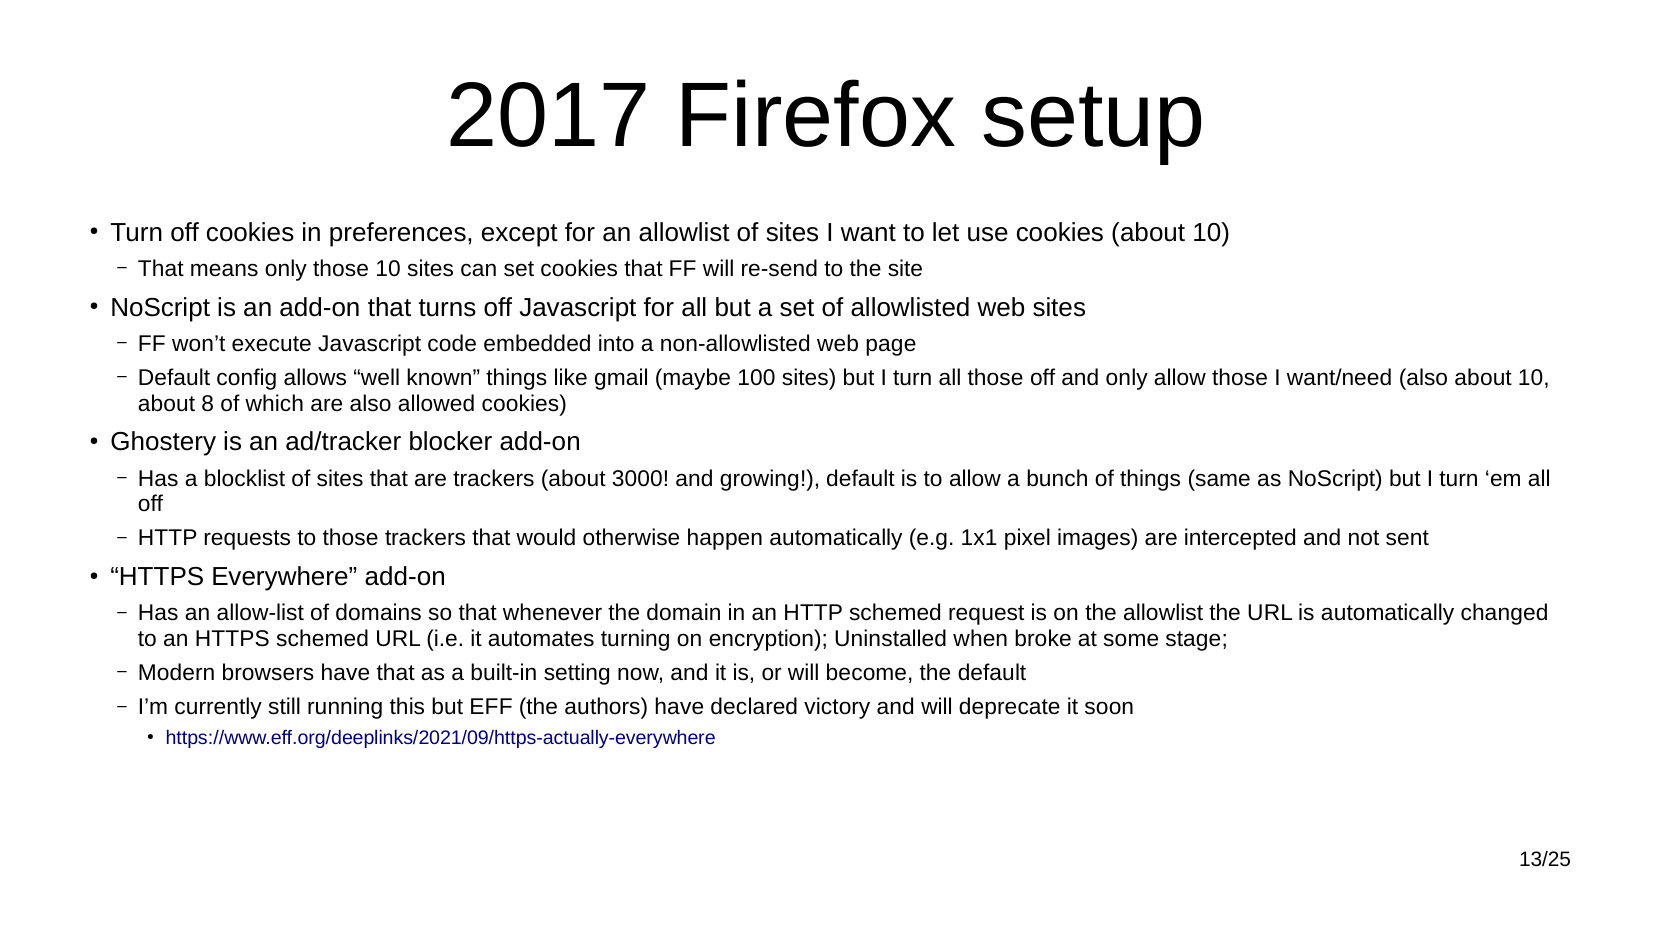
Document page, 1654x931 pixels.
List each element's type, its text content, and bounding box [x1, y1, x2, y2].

title 2017 Firefox setup [82, 37, 1571, 193]
list Turn off cookies in preferences, except for an allowlist of sites I want to let use cookies (about 10) That means only those 10 sites can set cookies that FF will re-send to the site NoScript is an add-on that turns off Javascript for all but a set of allowlisted web sites FF won’t execute Javascript code embedded into a non-allowlisted web page Default config allows “well known” things like gmail (maybe 100 sites) but I turn all those off and only allow those I want/need (also about 10, about 8 of which are also allowed cookies) Ghostery is an ad/tracker blocker add-on Has a blocklist of sites that are trackers (about 3000! and growing!), default is to allow a bunch of things (same as NoScript) but I turn ‘em all off HTTP requests to those trackers that would otherwise happen automatically (e.g. 1x1 pixel images) are intercepted and not sent “HTTPS Everywhere” add-on Has an allow-list of domains so that whenever the domain in an HTTP schemed request is on the allowlist the URL is automatically changed to an HTTPS schemed URL (i.e. it automates turning on encryption); Uninstalled when broke at some stage; Modern browsers have that as a built-in setting now, and it is, or will become, the default I’m currently still running this but EFF (the authors) have declared victory and will deprecate it soon https://www.eff.org/deeplinks/2021/09/https-actually-everywhere [82, 217, 1571, 758]
